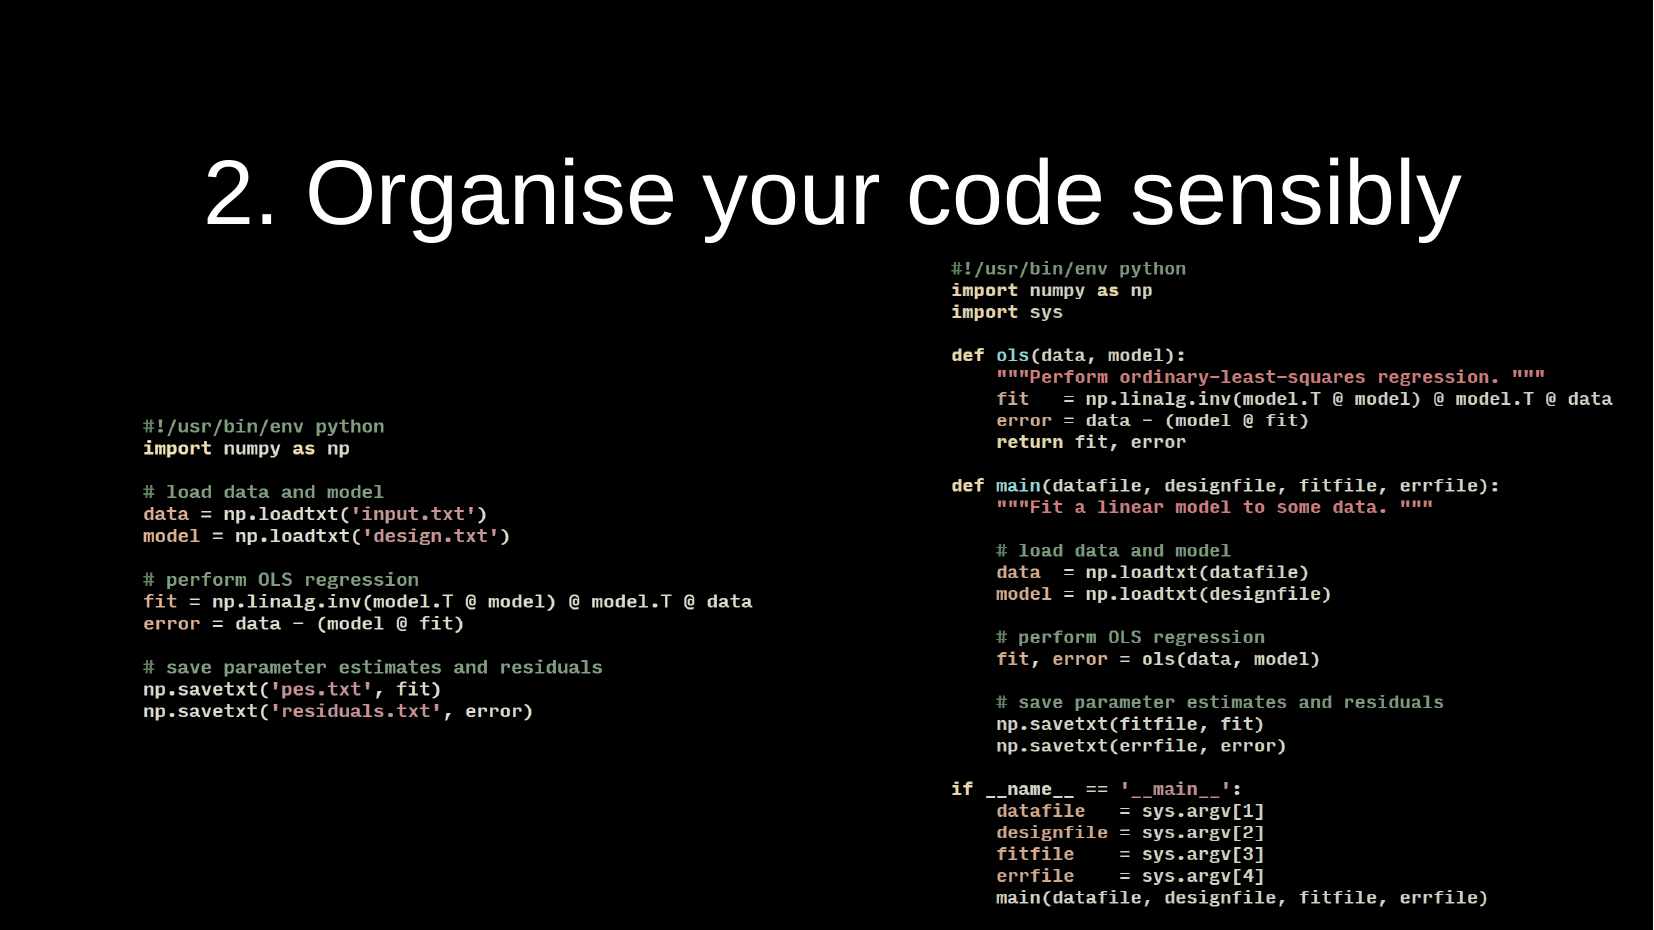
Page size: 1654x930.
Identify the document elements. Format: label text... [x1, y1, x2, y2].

picture [133, 407, 766, 736]
title 2. Organise your code sensibly [90, 114, 1578, 270]
picture [945, 254, 1619, 916]
